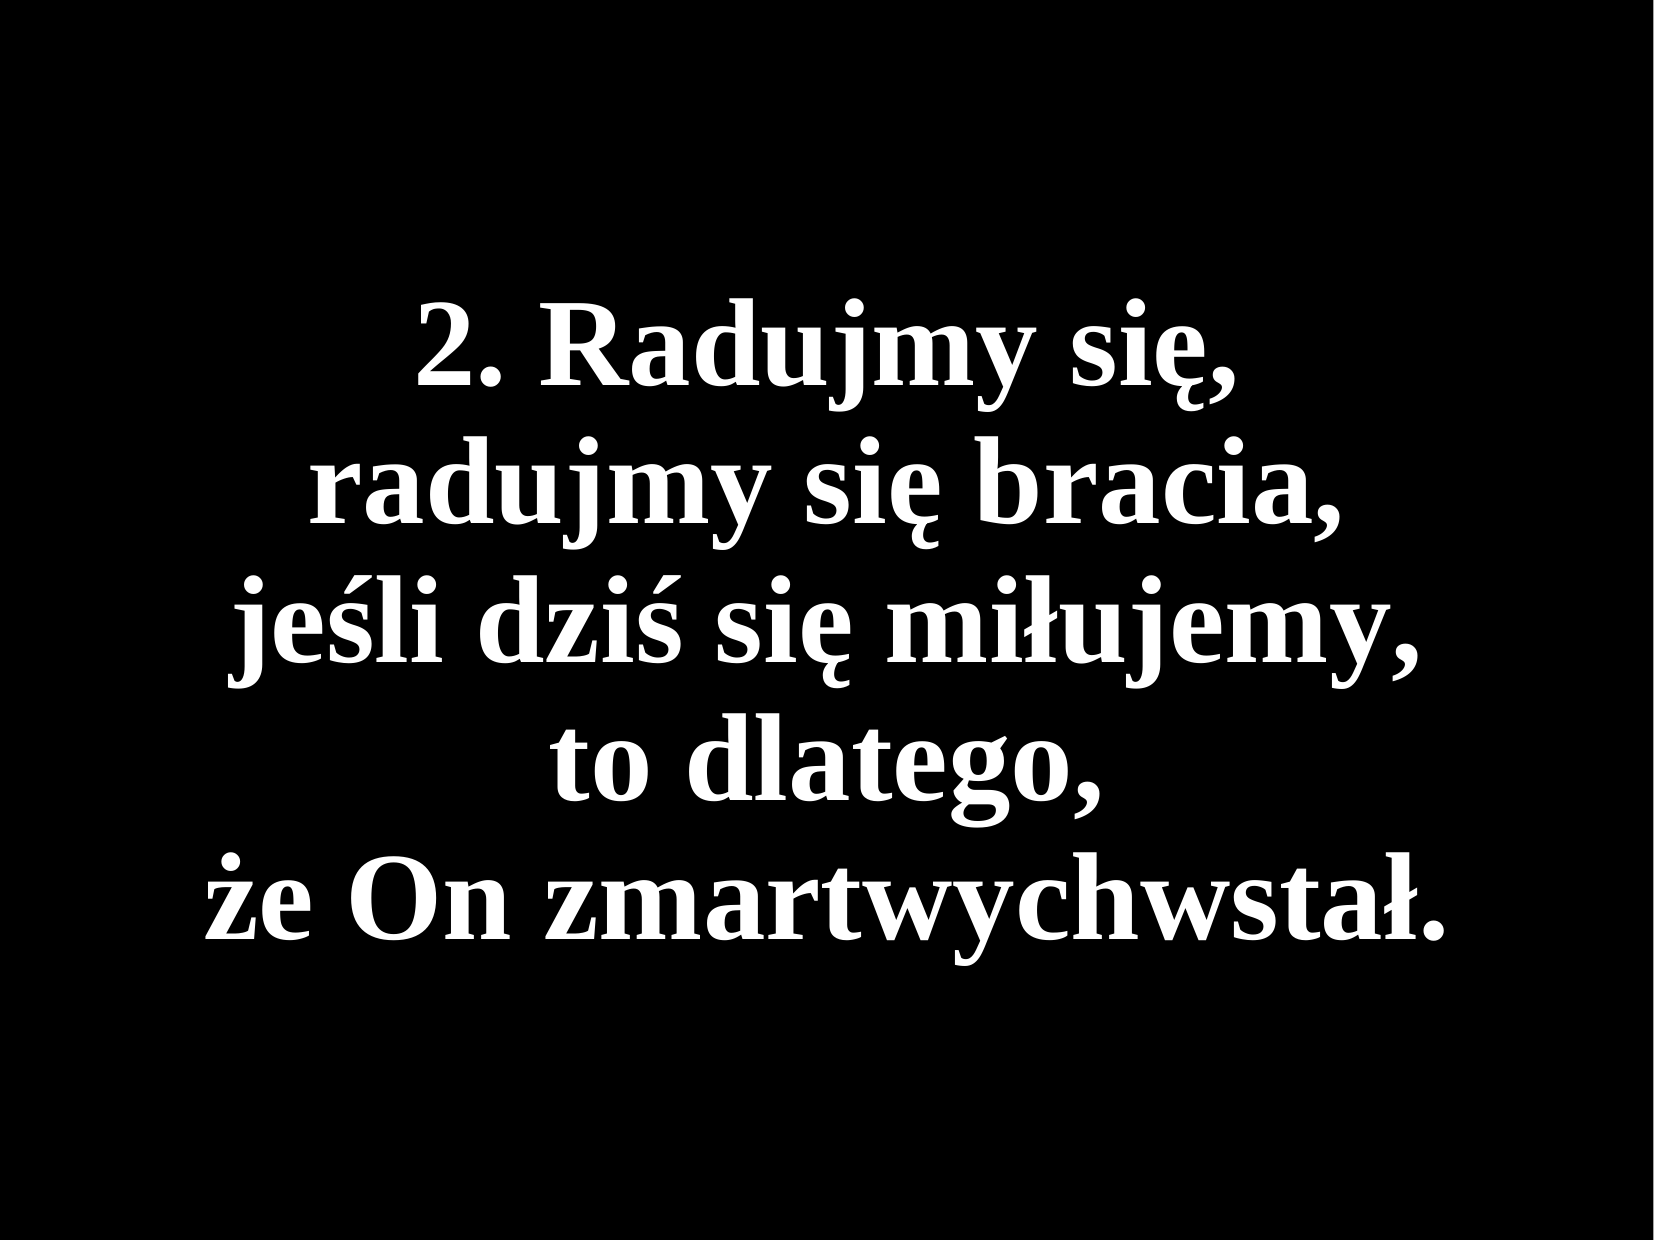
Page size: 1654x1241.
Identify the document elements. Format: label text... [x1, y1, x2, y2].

title 2. Radujmy się, radujmy się bracia, jeśli dziś się miłujemy, to dlatego, że On zmartwychwstał. [0, 0, 1654, 1241]
